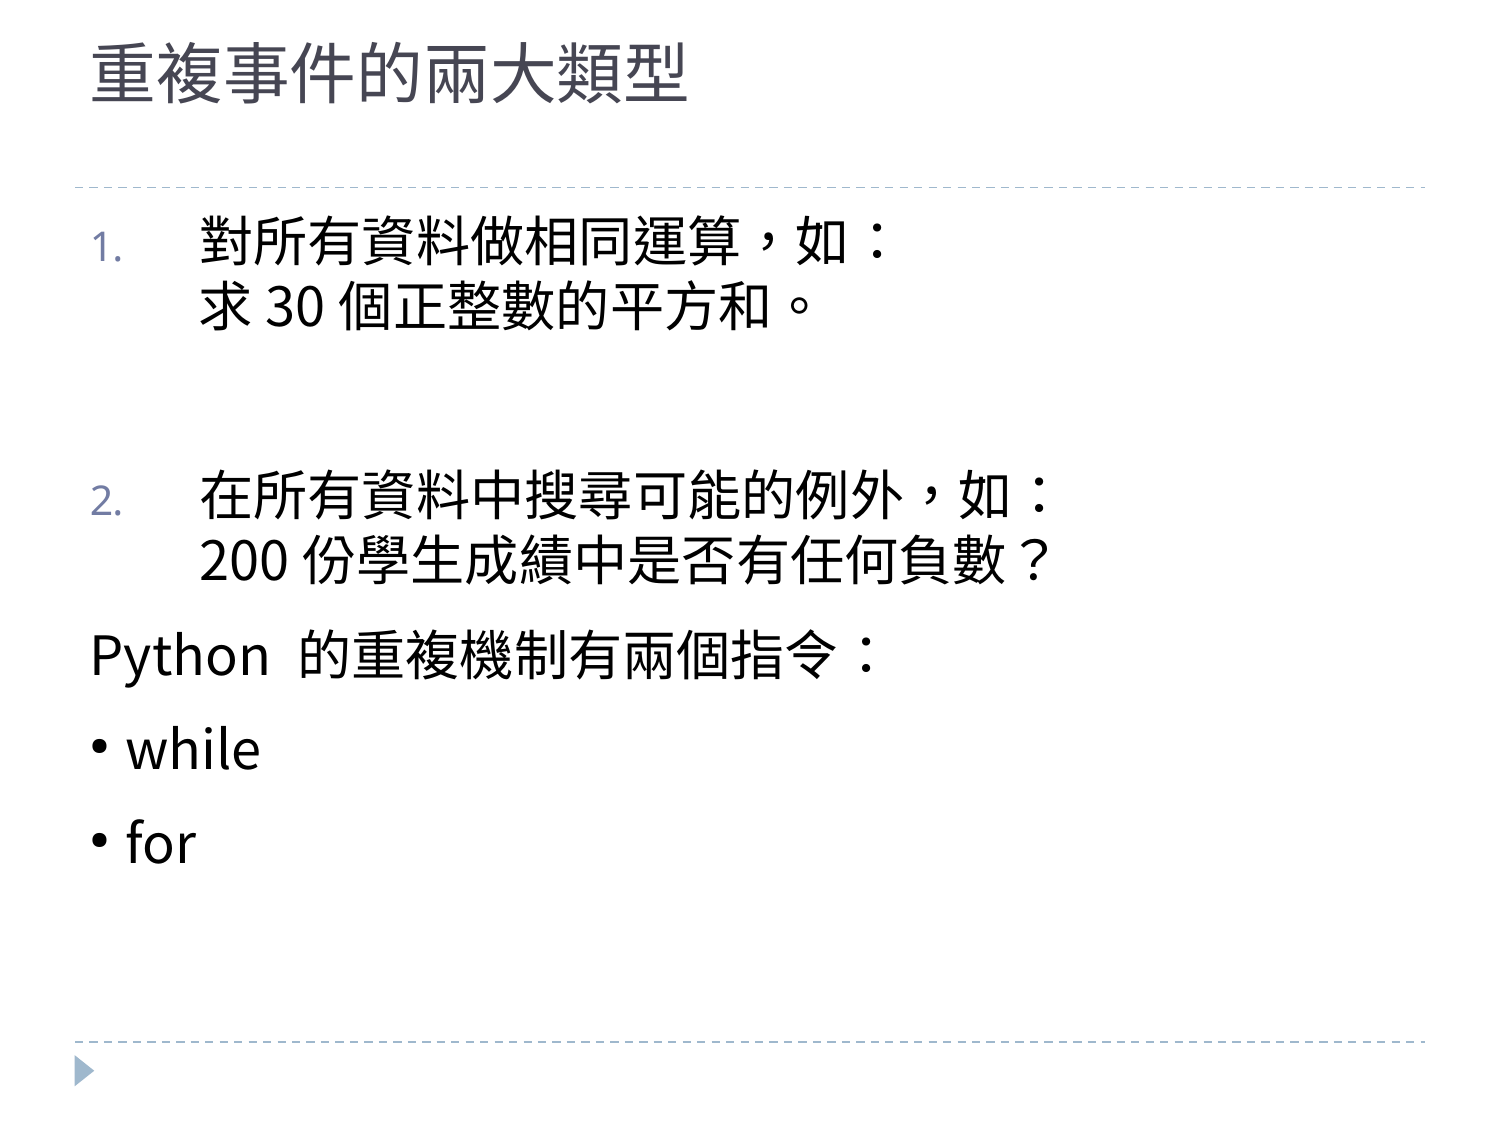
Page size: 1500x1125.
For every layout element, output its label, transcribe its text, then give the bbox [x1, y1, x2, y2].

list 對所有資料做相同運算，如： 求30個正整數的平方和。 在所有資料中搜尋可能的例外，如： 200份學生成績中是否有任何負數？ Python 的重複機制有兩個指令： while for [75, 200, 1425, 1010]
title 重複事件的兩大類型 [75, 24, 1425, 188]
